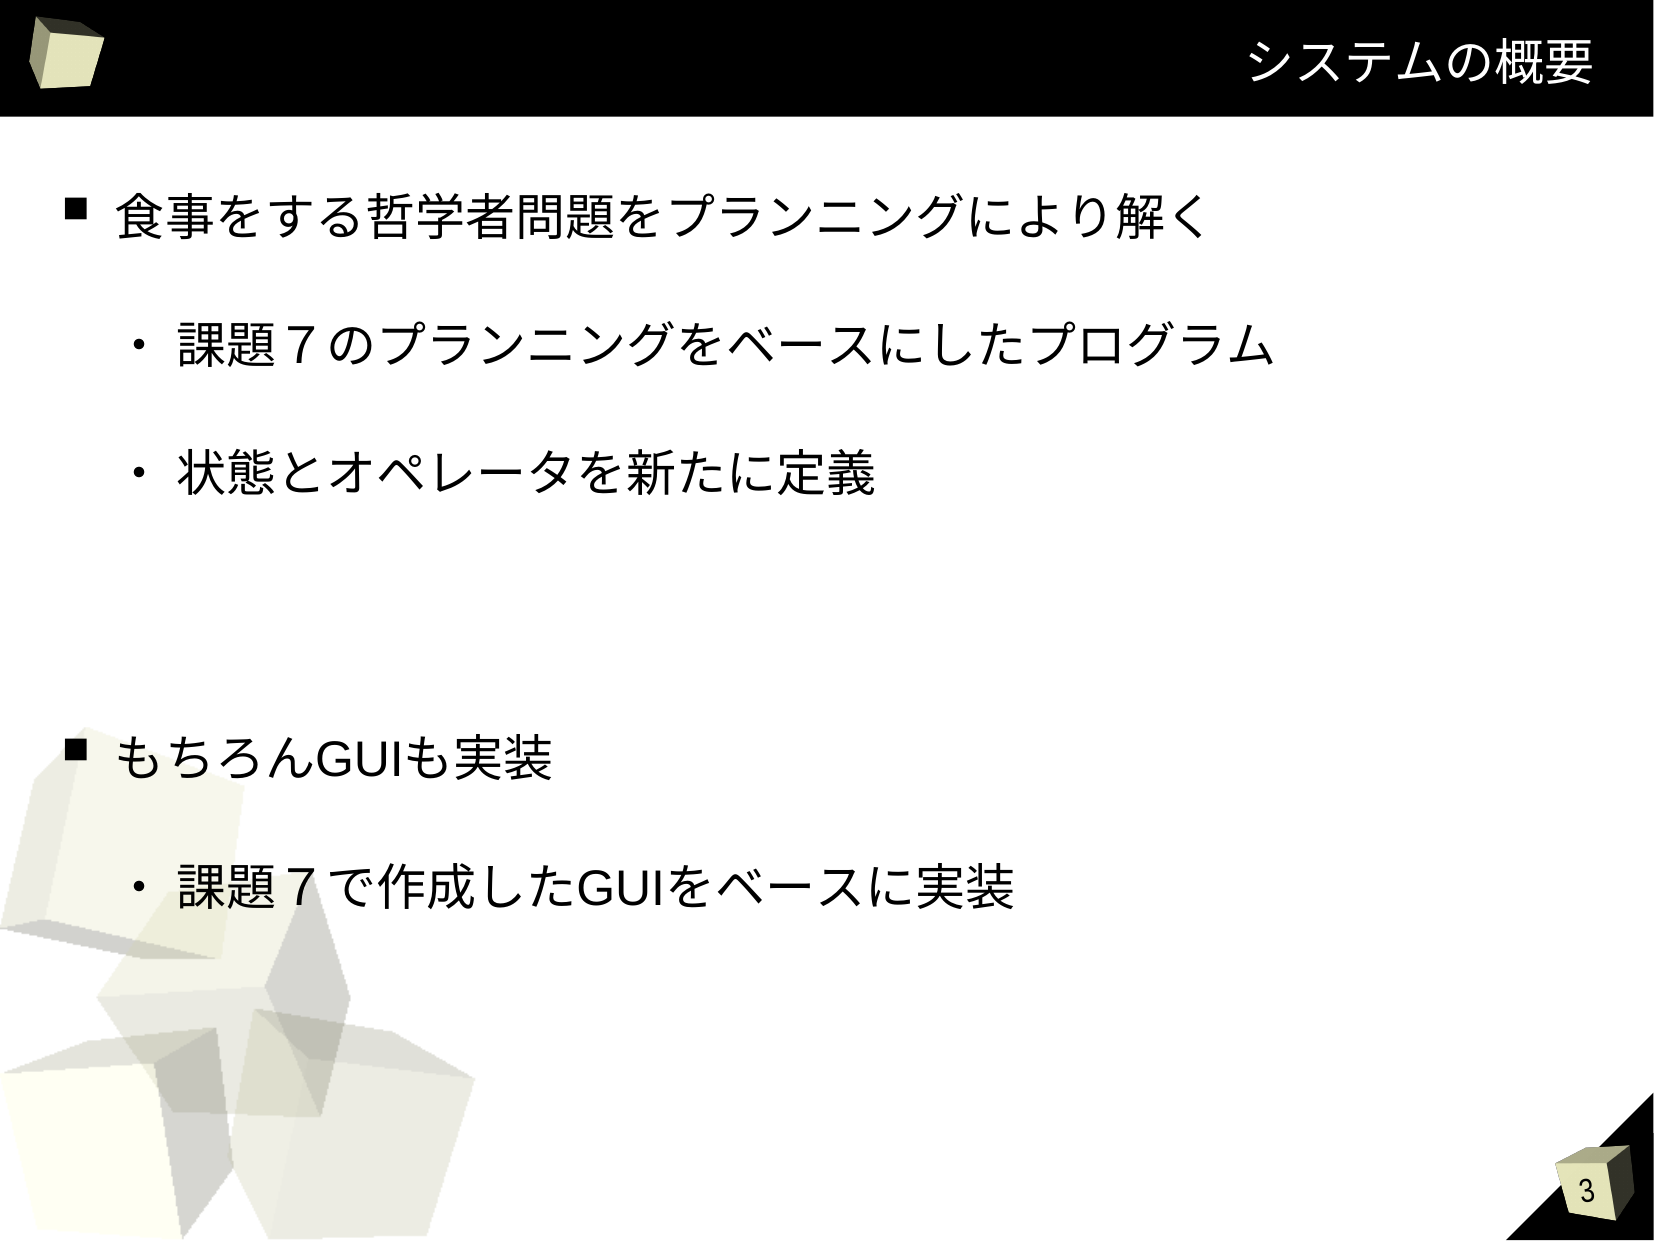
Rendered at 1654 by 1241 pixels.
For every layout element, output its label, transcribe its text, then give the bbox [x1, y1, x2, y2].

list 食事をする哲学者問題をプランニングにより解く ・ 課題７のプランニングをベースにしたプログラム ・ 状態とオペレータを新たに定義 [44, 177, 1611, 672]
list もちろんGUIも実装 ・ 課題７で作成したGUIをベースに実装 [44, 718, 1611, 1214]
title システムの概要 [118, 0, 1595, 119]
picture [0, 726, 477, 1241]
